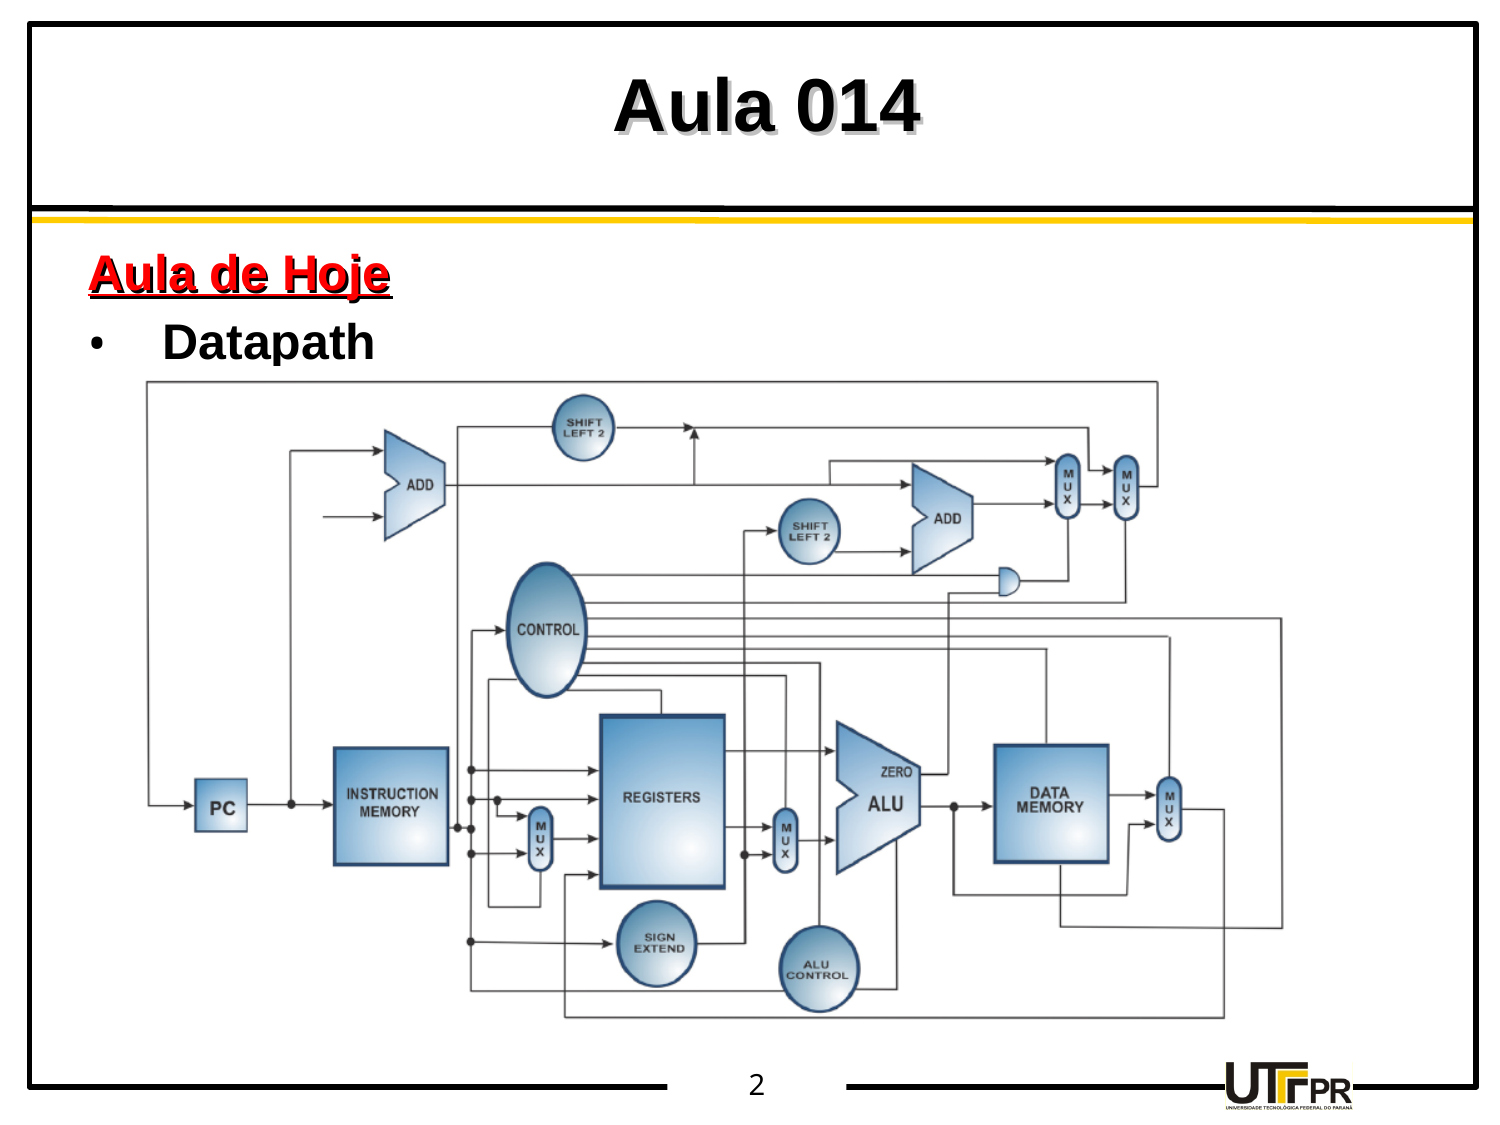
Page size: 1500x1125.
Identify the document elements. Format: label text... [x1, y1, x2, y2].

list Aula de Hoje Datapath [72, 243, 1428, 941]
picture [129, 366, 1319, 1038]
picture [1225, 1062, 1353, 1110]
title Aula 014 [29, 59, 1477, 207]
